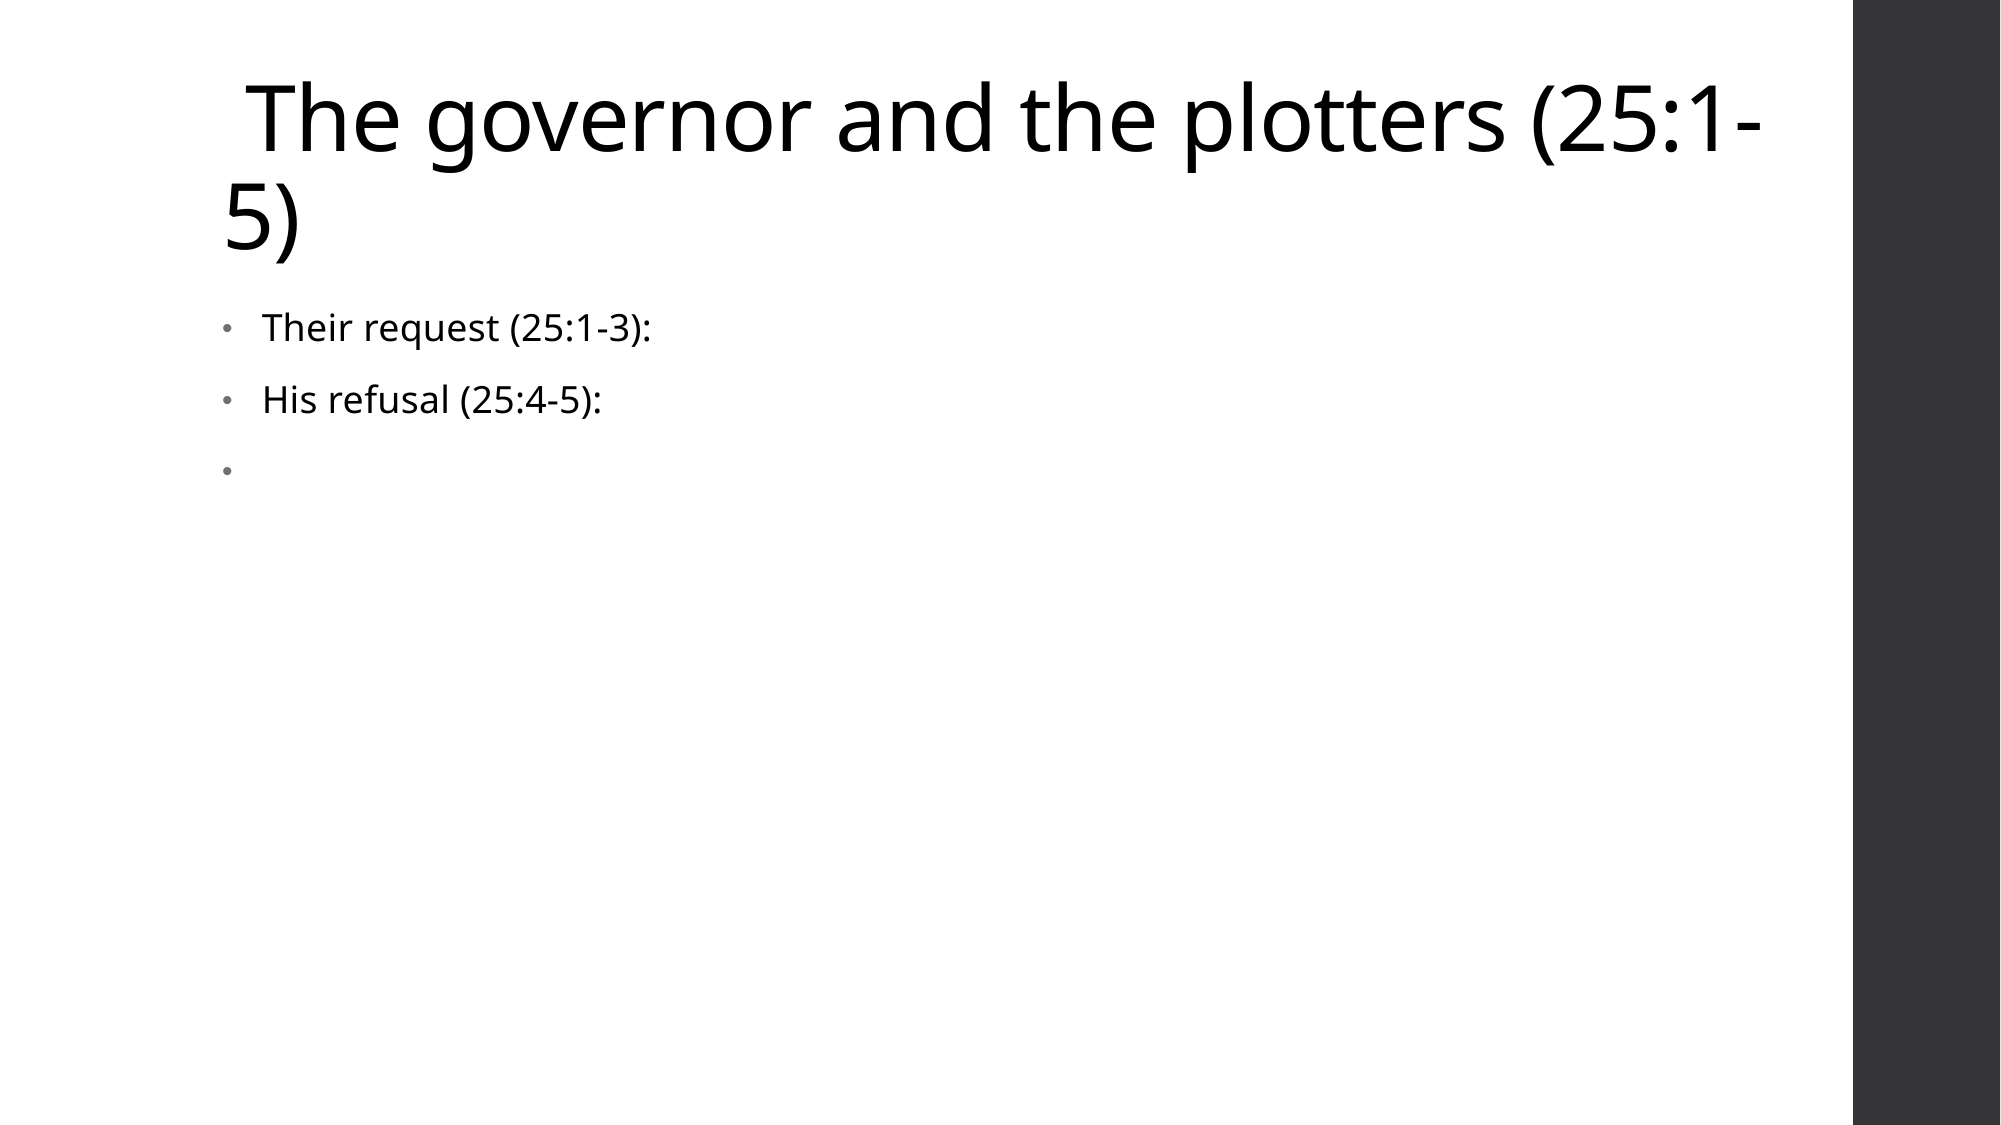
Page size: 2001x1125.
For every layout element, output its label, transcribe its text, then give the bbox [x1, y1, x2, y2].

title The governor and the plotters (25:1-5) [206, 60, 1797, 278]
list Their request (25:1-3): His refusal (25:4-5): [206, 299, 1617, 1014]
